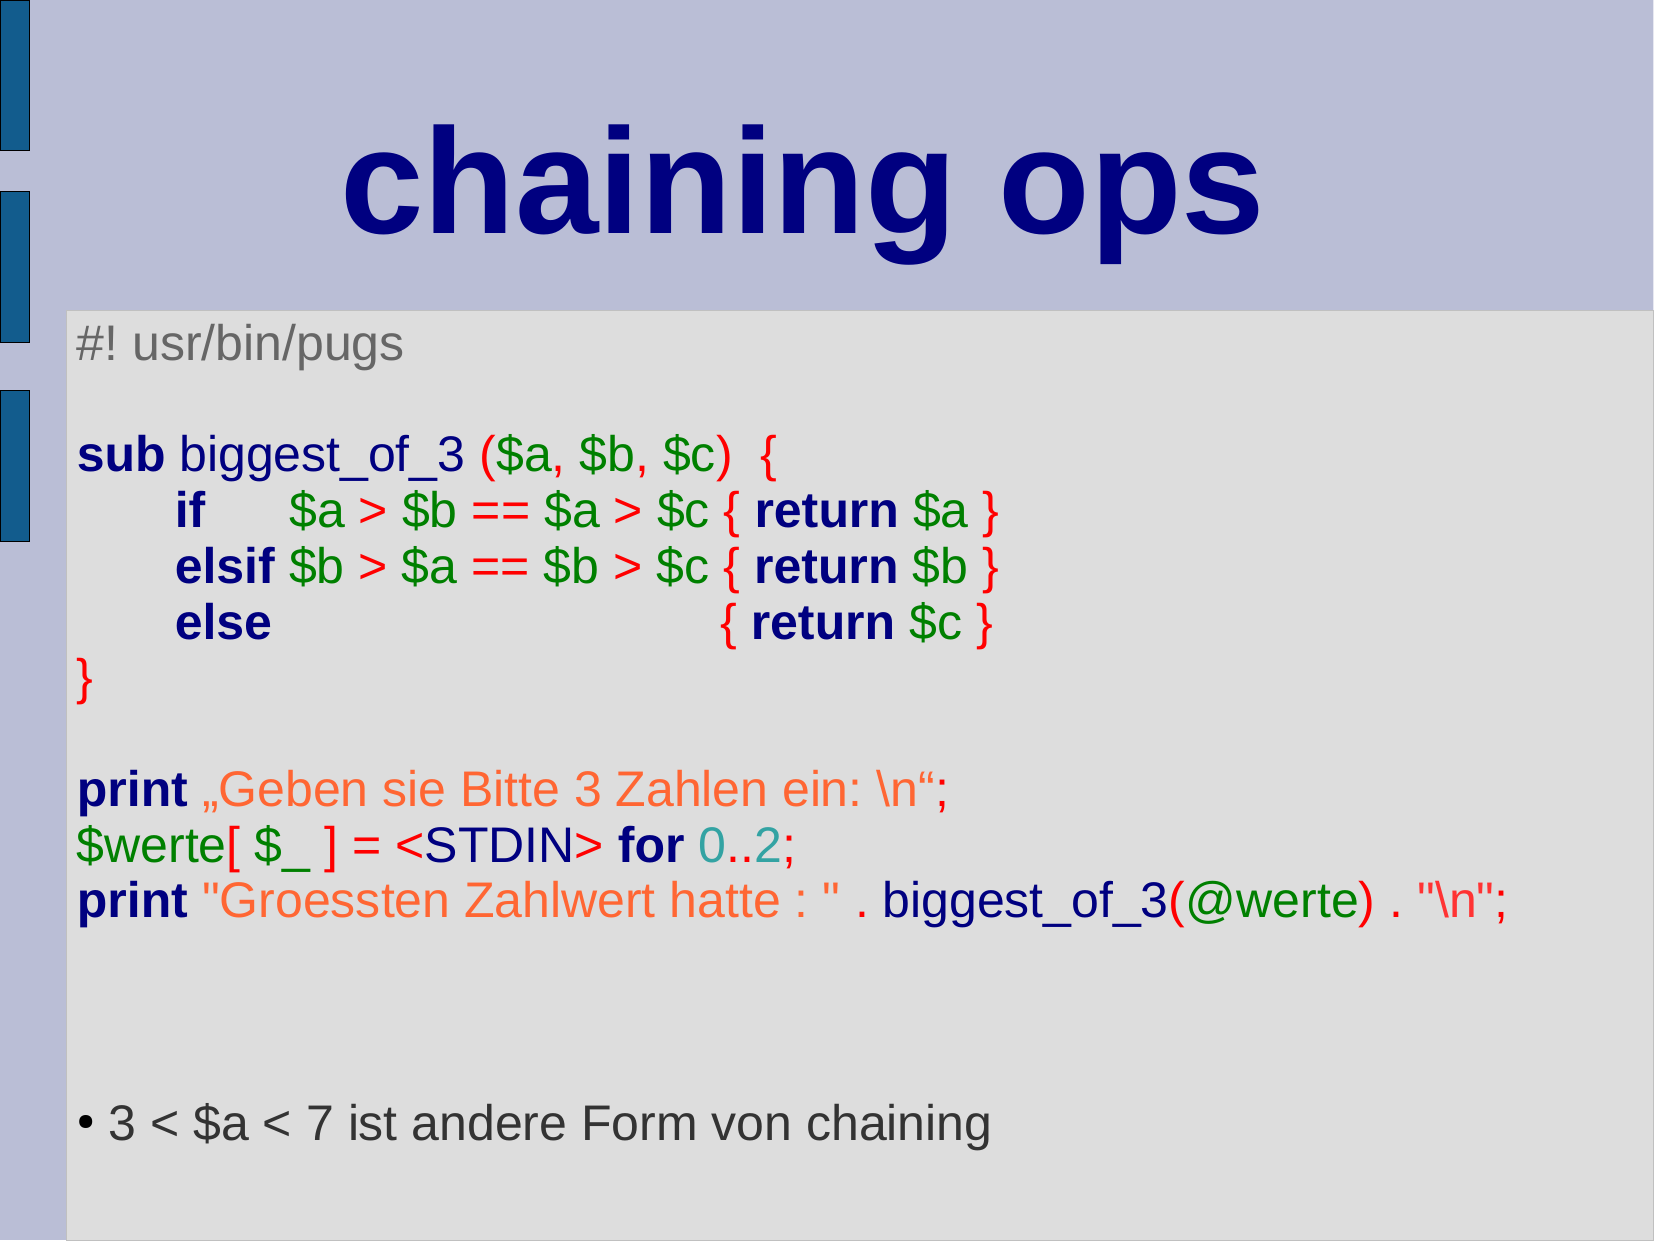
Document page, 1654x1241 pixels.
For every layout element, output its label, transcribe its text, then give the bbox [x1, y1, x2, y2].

title chaining ops [118, 78, 1531, 286]
list #! usr/bin/pugs sub biggest_of_3 ($a, $b, $c) { if $a > $b == $a > $c { return $a } elsif $b > $a == $b > $c { return $b } else { return $c } } print „Geben sie Bitte 3 Zahlen ein: \n“; $werte[ $_ ] = <STDIN> for 0..2; print "Groessten Zahlwert hatte : " . biggest_of_3(@werte) . "\n"; 3 < $a < 7 ist andere Form von chaining [76, 315, 1625, 1182]
